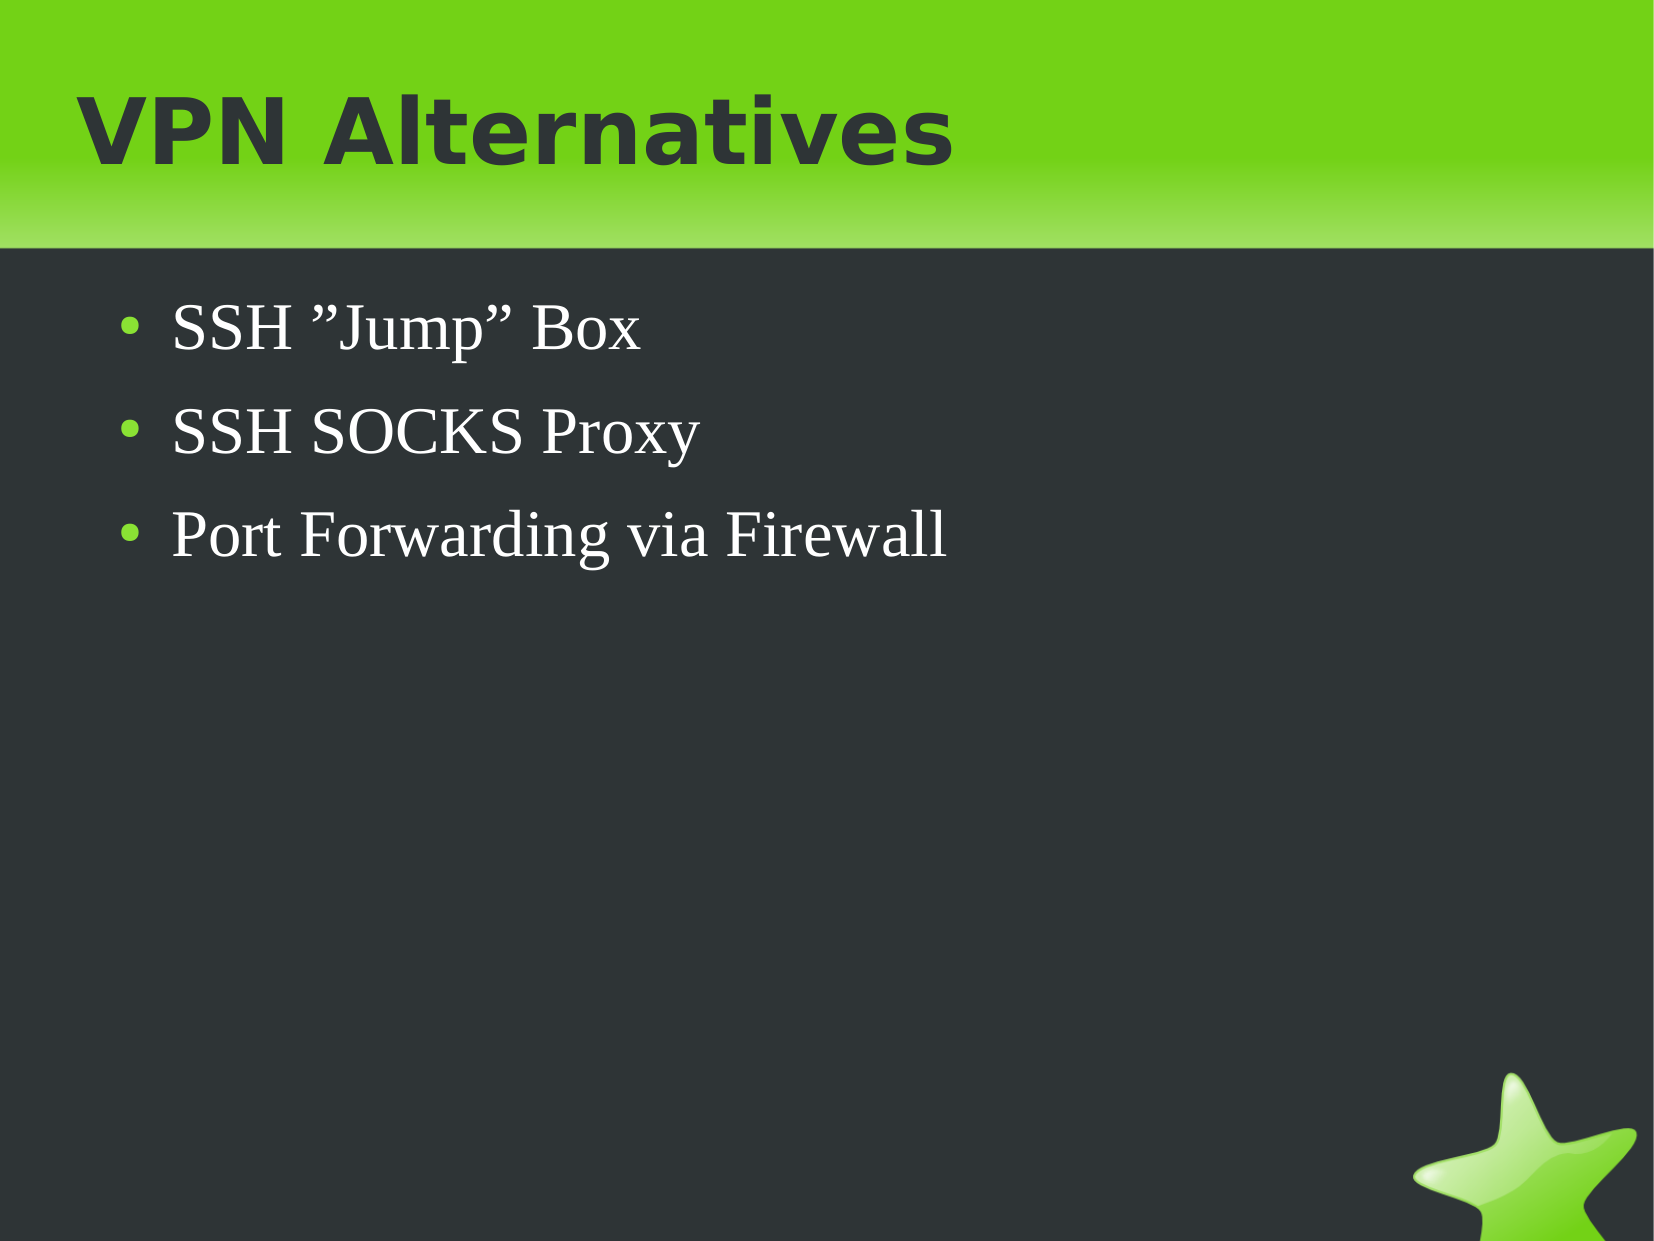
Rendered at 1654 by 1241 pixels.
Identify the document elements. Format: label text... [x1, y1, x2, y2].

title VPN Alternatives [76, 36, 1565, 229]
picture [0, 0, 1654, 1241]
list SSH ”Jump” Box SSH SOCKS Proxy Port Forwarding via Firewall [82, 290, 1571, 1094]
